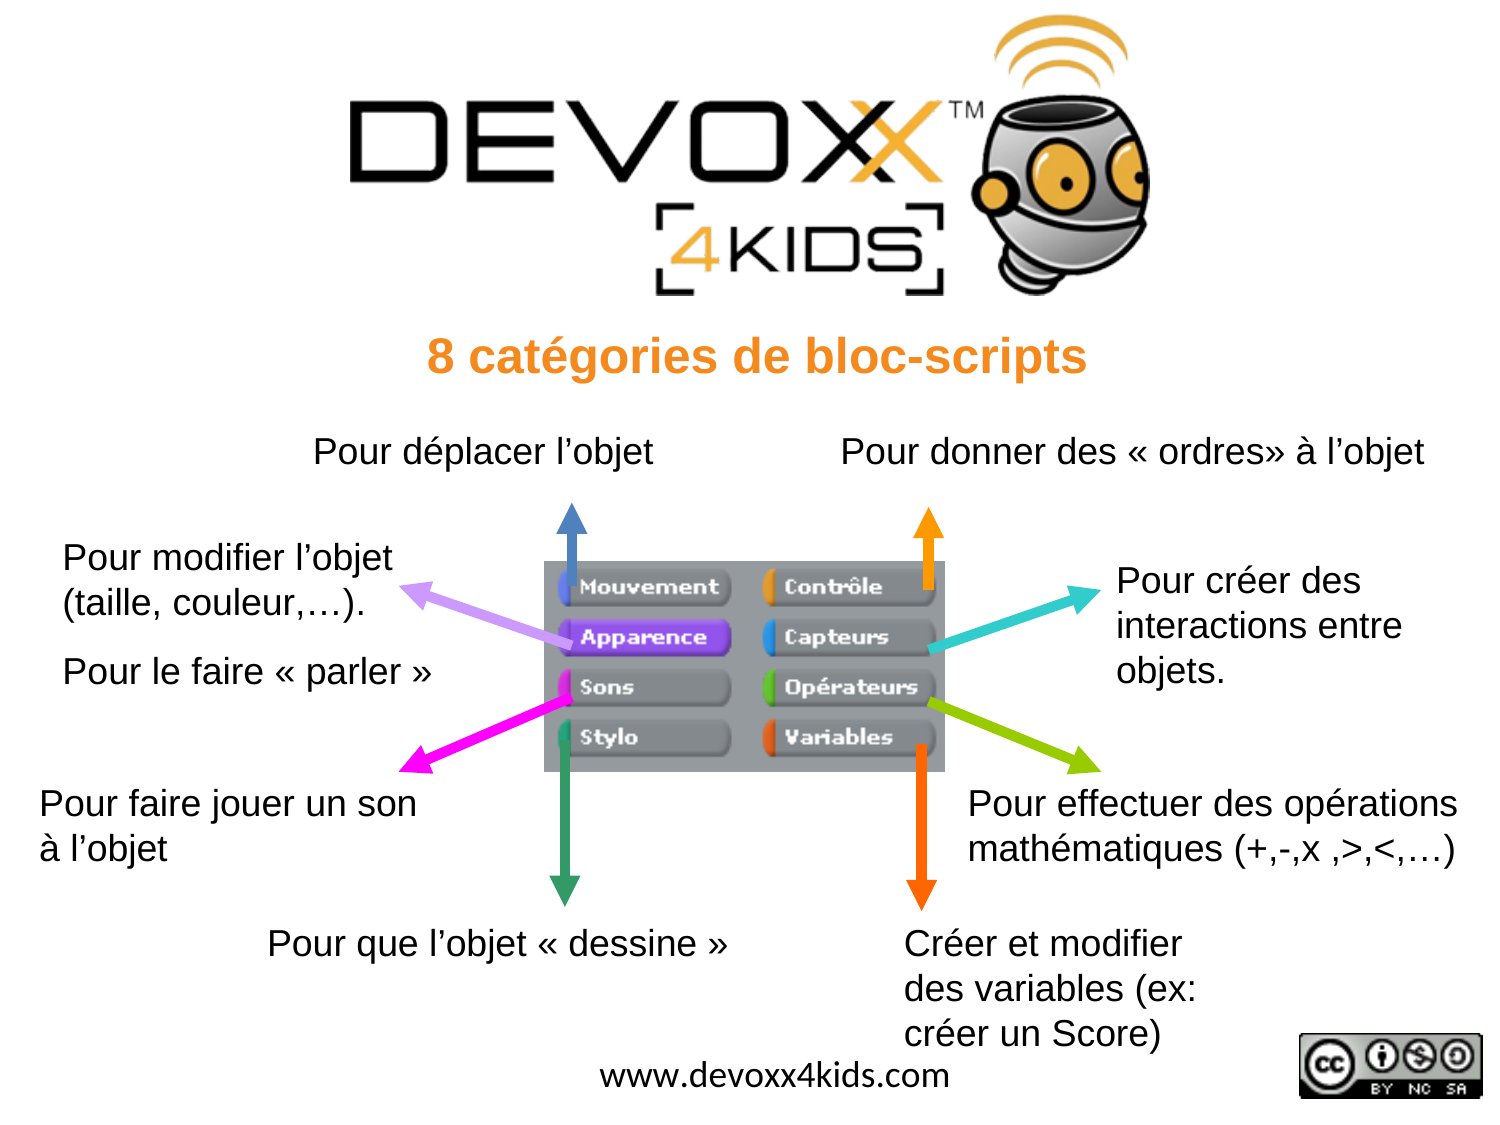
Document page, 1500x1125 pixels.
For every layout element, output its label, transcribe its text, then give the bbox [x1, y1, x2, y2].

text_box Pour modifier l’objet (taille, couleur,…). Pour le faire « parler » [47, 525, 481, 700]
picture [350, 14, 1150, 296]
text_box Créer et modifier des variables (ex: créer un Score) [889, 910, 1264, 1062]
text_box Pour déplacer l’objet [298, 419, 673, 481]
text_box 8 catégories de bloc-scripts [97, 315, 1418, 392]
text_box Pour créer des interactions entre objets. [1101, 548, 1442, 699]
picture [1299, 1033, 1483, 1099]
text_box Pour effectuer des opérations mathématiques (+,-,x ,>,<,…) [952, 771, 1483, 878]
picture [544, 561, 945, 772]
text_box Pour que l’objet « dessine » [252, 910, 802, 972]
text_box Pour donner des « ordres» à l’objet [825, 419, 1478, 481]
text_box Pour faire jouer un son à l’objet [24, 771, 442, 878]
